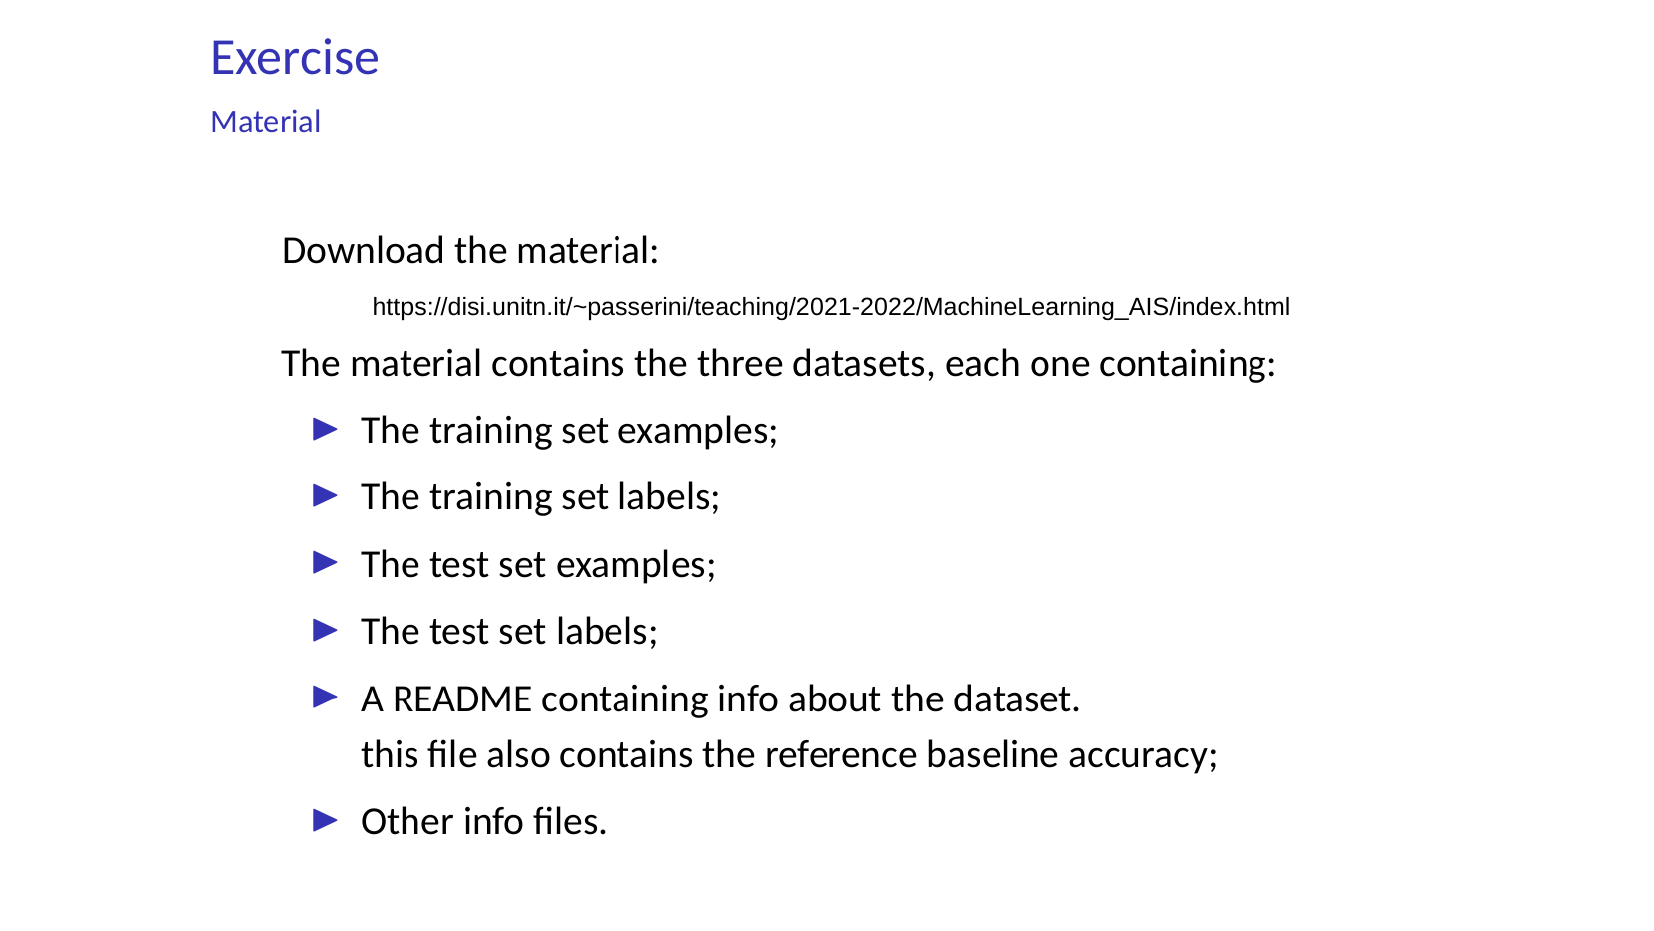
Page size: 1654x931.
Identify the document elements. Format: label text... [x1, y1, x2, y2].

picture [195, 0, 1462, 931]
text_box https://disi.unitn.it/~passerini/teaching/2021-2022/MachineLearning_AIS/index.html [259, 271, 1406, 343]
